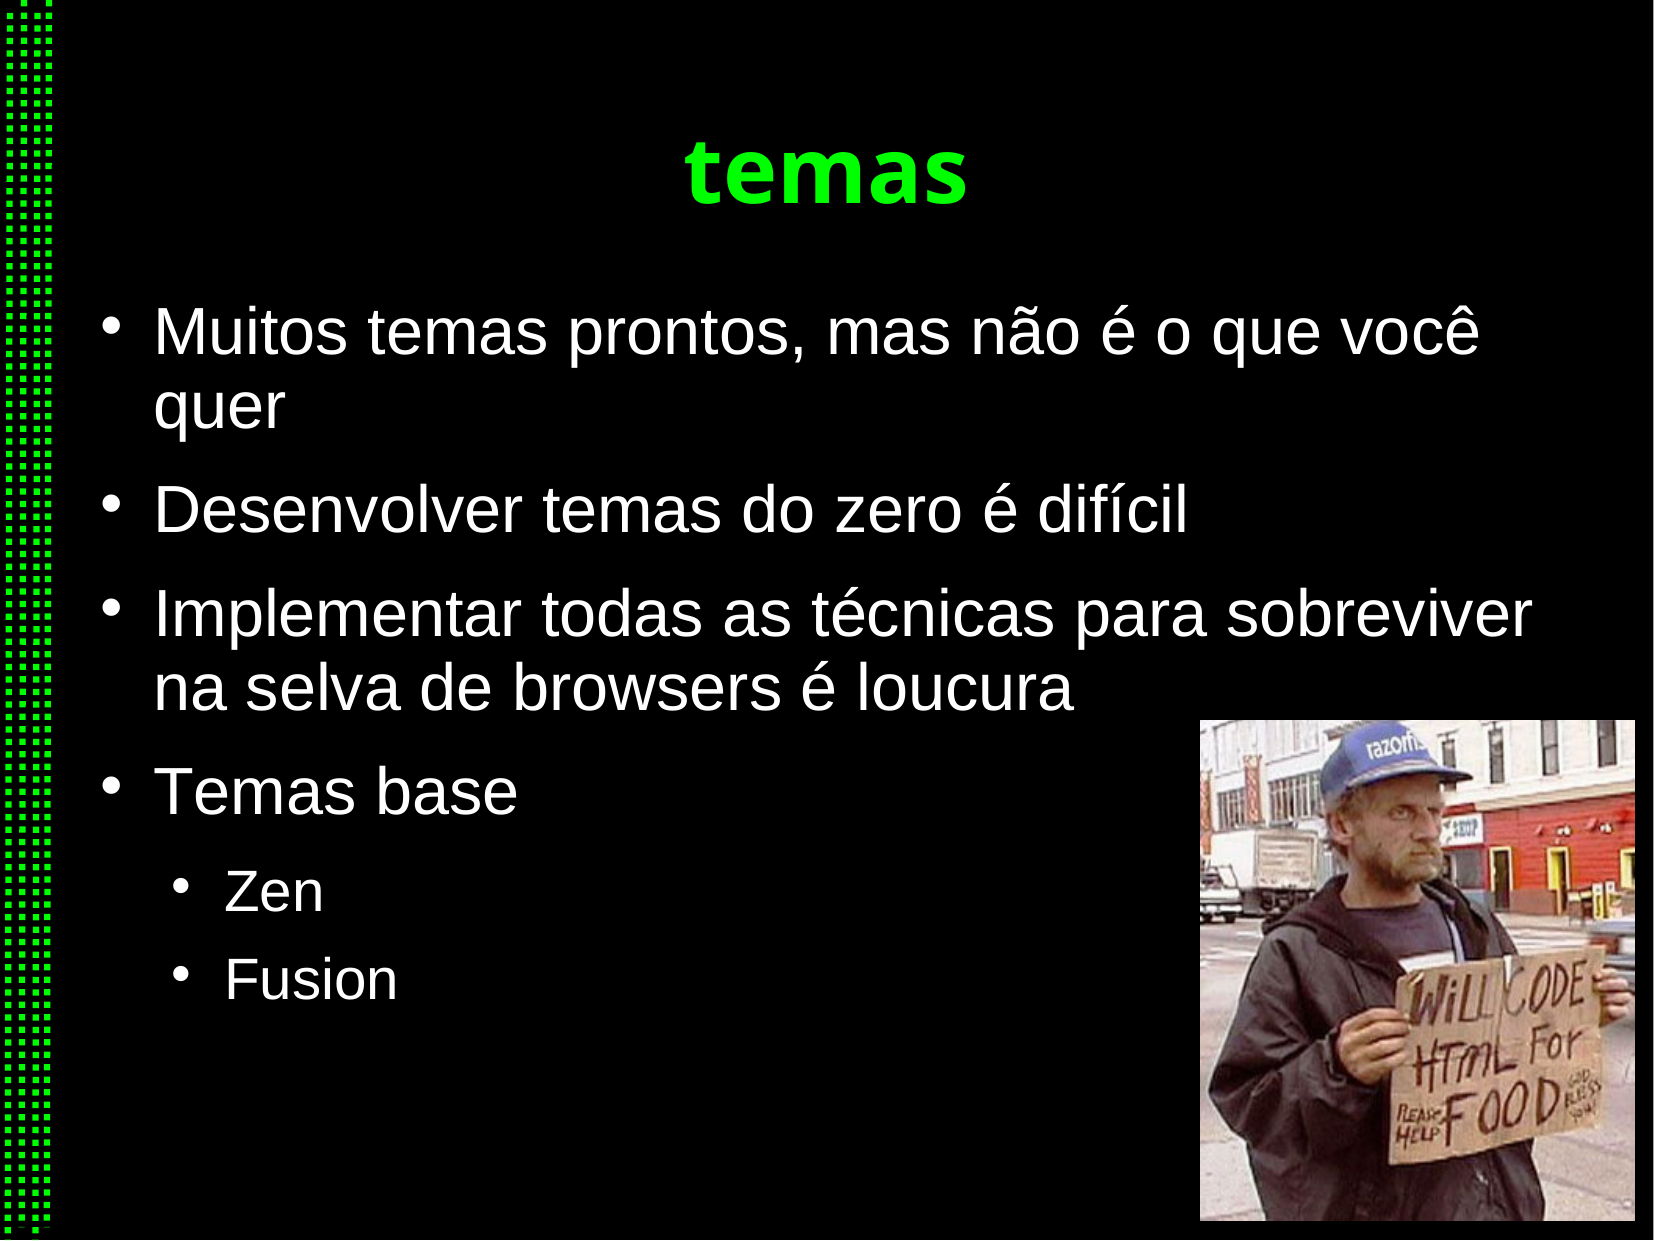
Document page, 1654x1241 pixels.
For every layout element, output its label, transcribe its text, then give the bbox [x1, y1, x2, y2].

list Muitos temas prontos, mas não é o que você quer Desenvolver temas do zero é difícil Implementar todas as técnicas para sobreviver na selva de browsers é loucura Temas base Zen Fusion [82, 290, 1571, 1109]
picture [1200, 720, 1635, 1221]
title temas [82, 49, 1571, 257]
